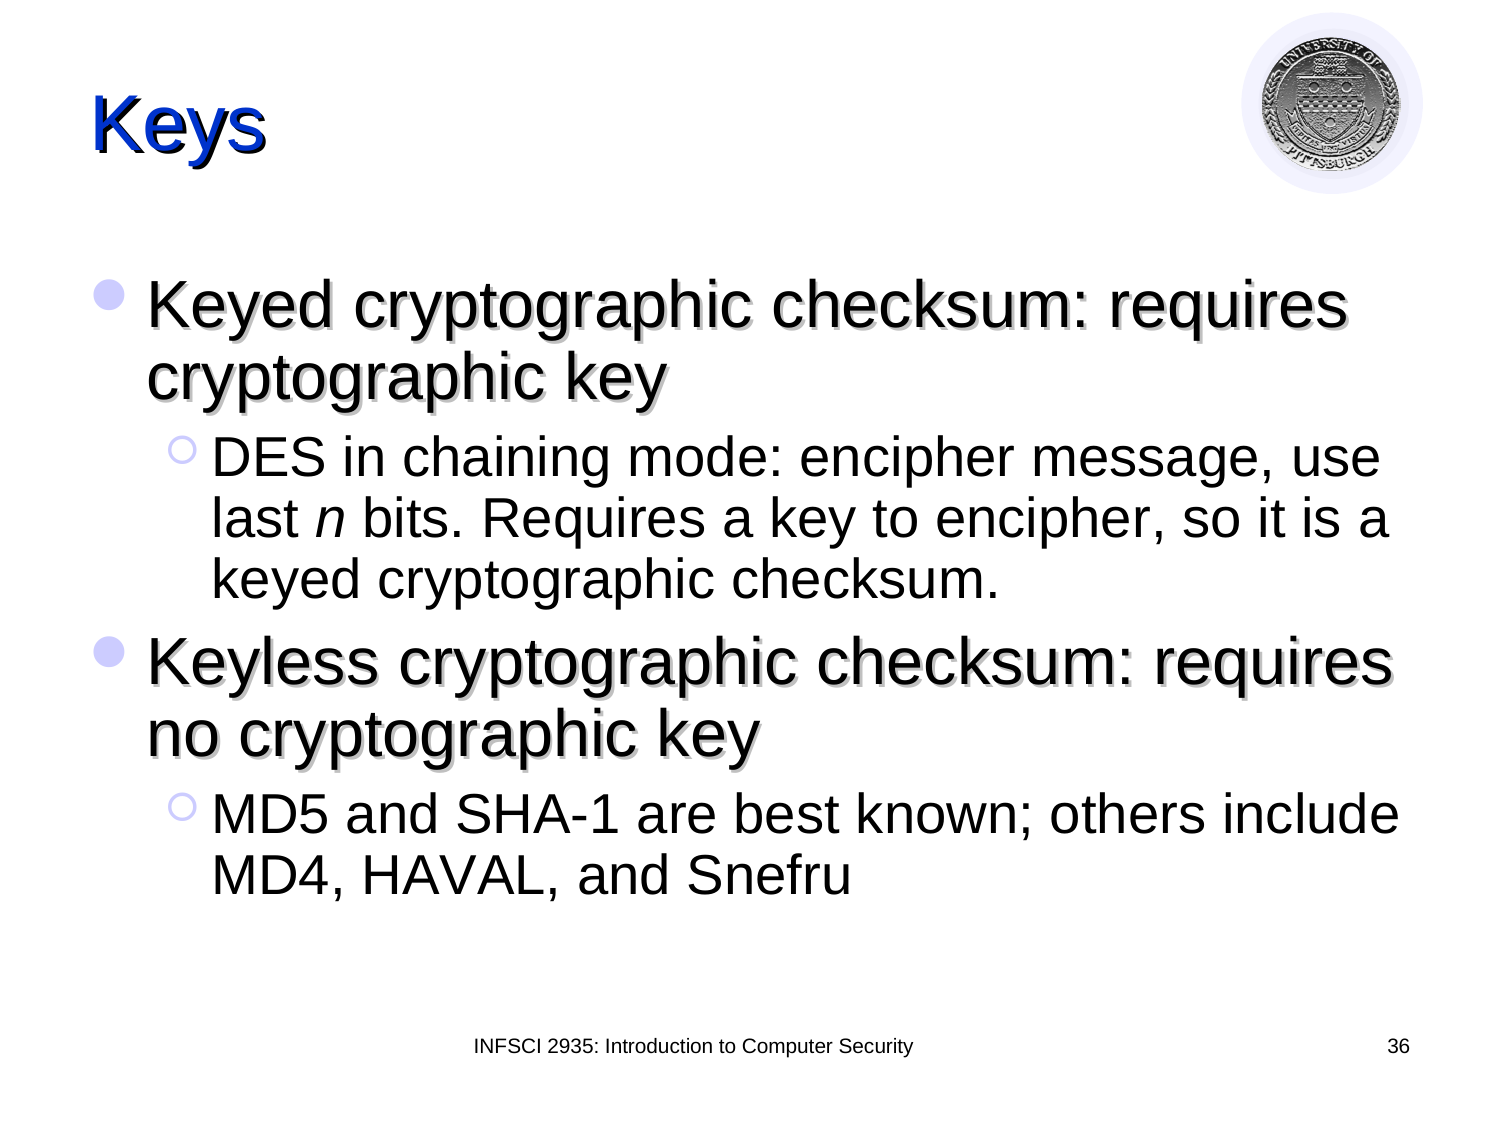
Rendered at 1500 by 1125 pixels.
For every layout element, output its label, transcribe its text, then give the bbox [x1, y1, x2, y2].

list Keyed cryptographic checksum: requires cryptographic key DES in chaining mode: encipher message, use last n bits. Requires a key to encipher, so it is a keyed cryptographic checksum. Keyless cryptographic checksum: requires no cryptographic key MD5 and SHA-1 are best known; others include MD4, HAVAL, and Snefru [75, 262, 1426, 1006]
title Keys [75, 24, 1426, 213]
